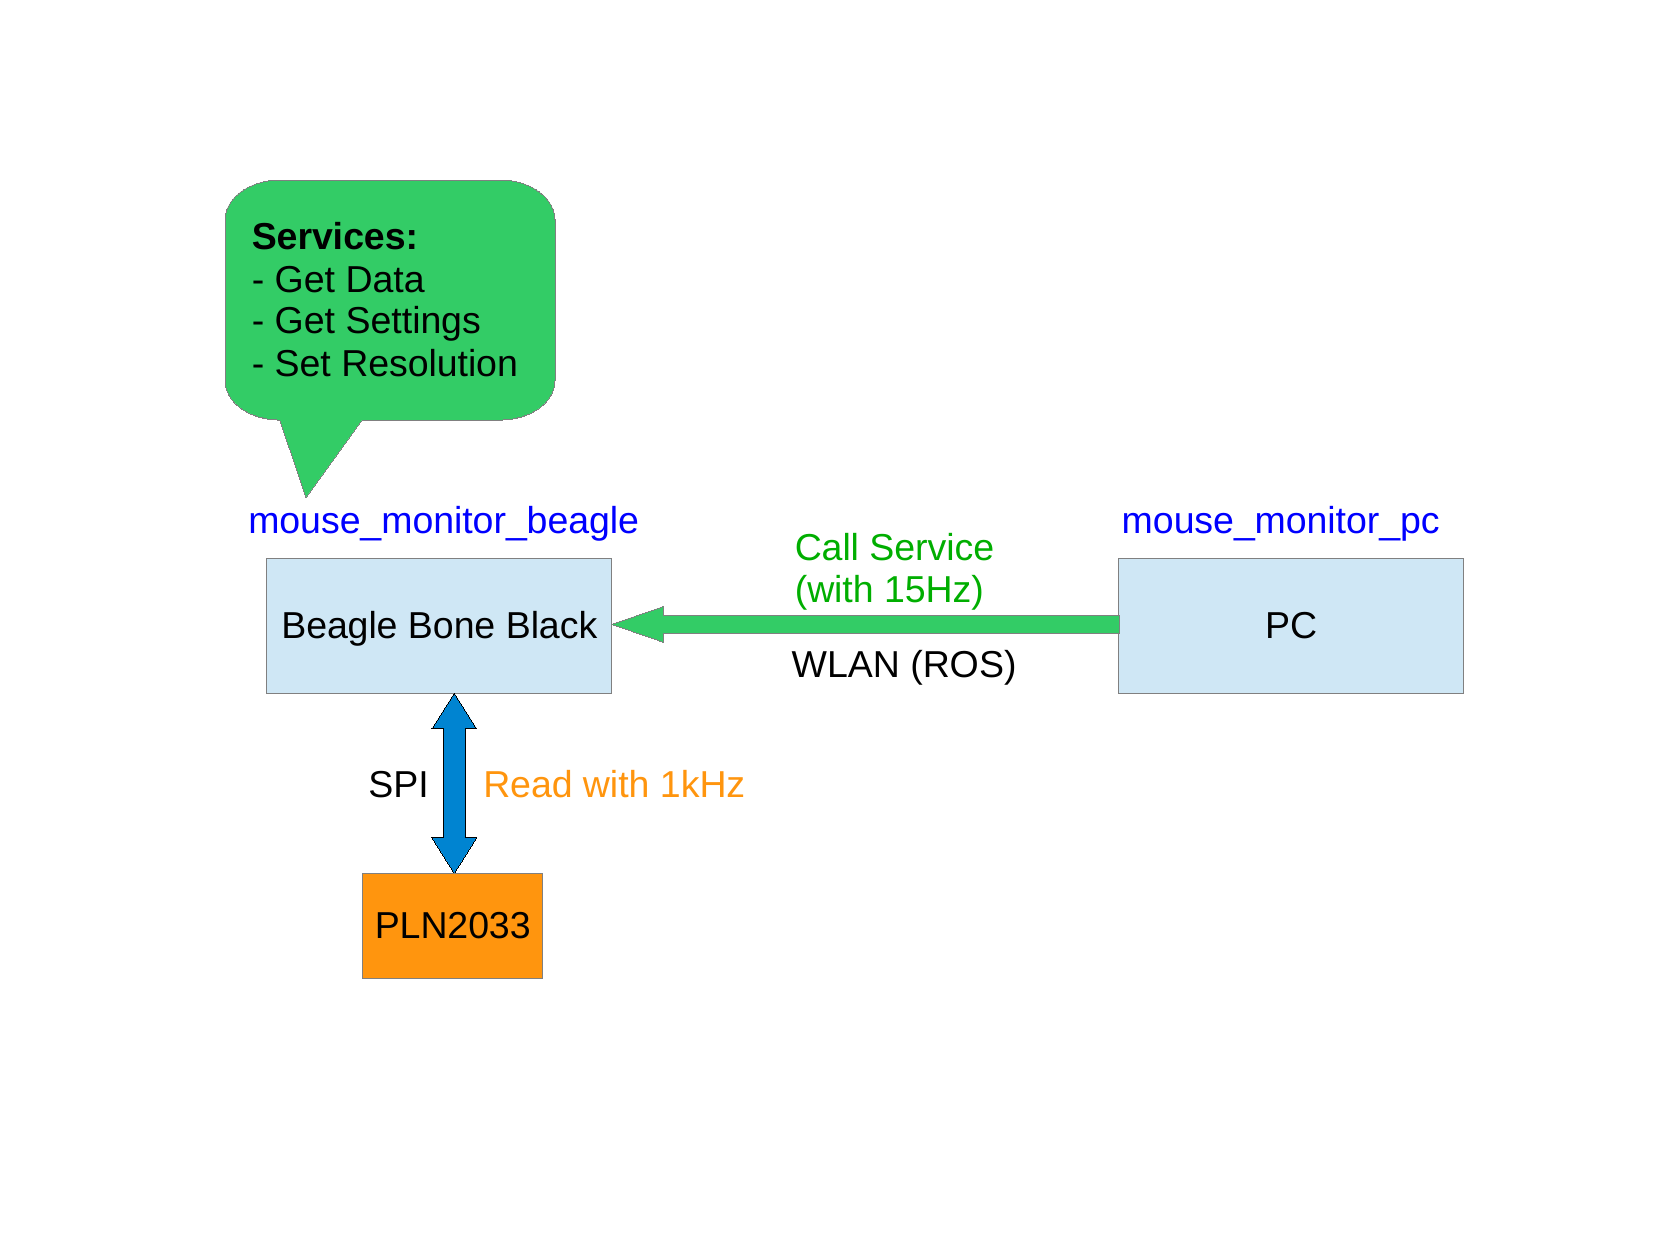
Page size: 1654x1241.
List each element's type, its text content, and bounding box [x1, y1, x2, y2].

text_box WLAN (ROS) [776, 636, 1032, 694]
text_box Call Service (with 15Hz) [780, 519, 1010, 618]
text_box [611, 606, 1120, 643]
text_box PLN2033 [362, 873, 543, 979]
text_box Services: - Get Data - Get Settings - Set Resolution [225, 180, 556, 492]
text_box [431, 693, 477, 873]
text_box PC [1118, 558, 1464, 694]
text_box mouse_monitor_beagle [233, 492, 669, 550]
text_box mouse_monitor_pc [1106, 492, 1467, 550]
text_box Read with 1kHz [468, 755, 769, 816]
text_box SPI [353, 756, 444, 814]
text_box Beagle Bone Black [266, 558, 612, 694]
